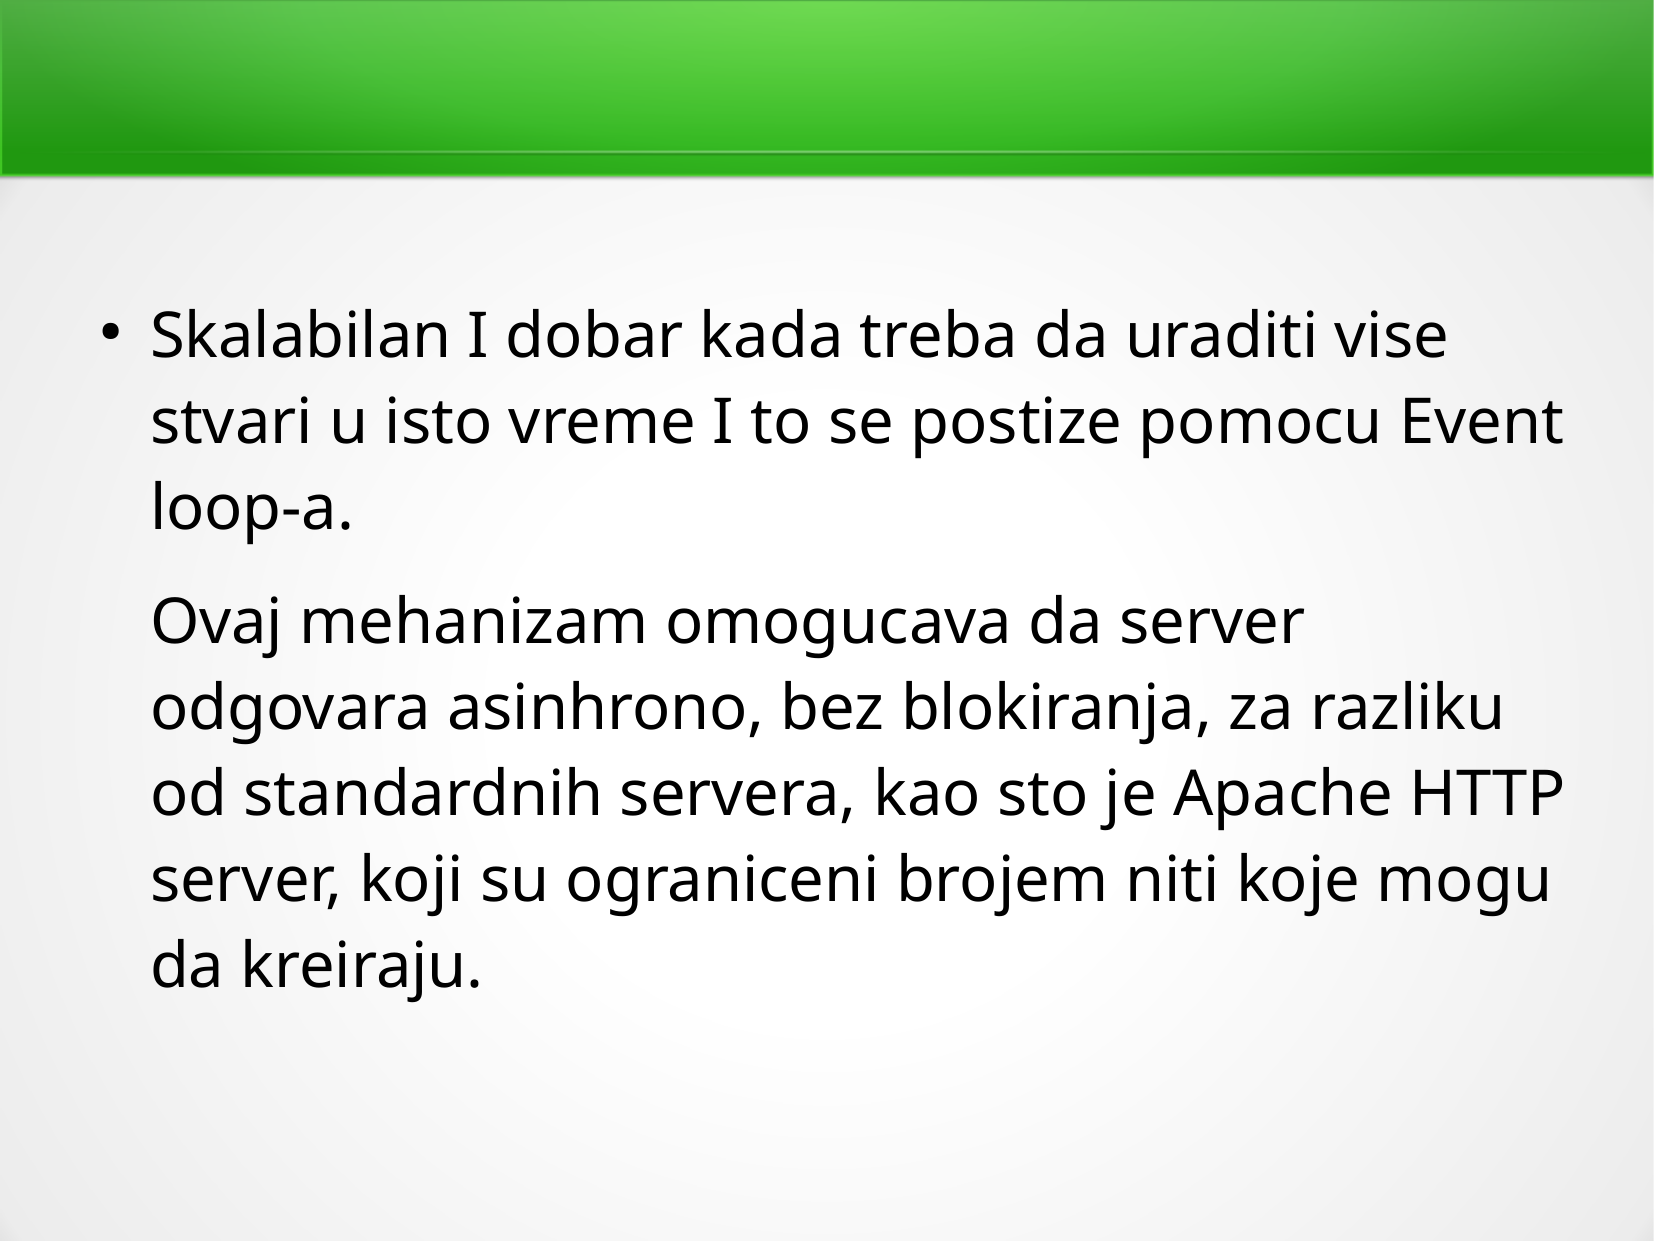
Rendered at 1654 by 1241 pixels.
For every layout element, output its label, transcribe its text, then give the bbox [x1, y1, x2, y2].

picture [0, 0, 1654, 1241]
list Skalabilan I dobar kada treba da uraditi vise stvari u isto vreme I to se postize pomocu Event loop-a. Ovaj mehanizam omogucava da server odgovara asinhrono, bez blokiranja, za razliku od standardnih servera, kao sto je Apache HTTP server, koji su ograniceni brojem niti koje mogu da kreiraju. [82, 290, 1571, 1010]
